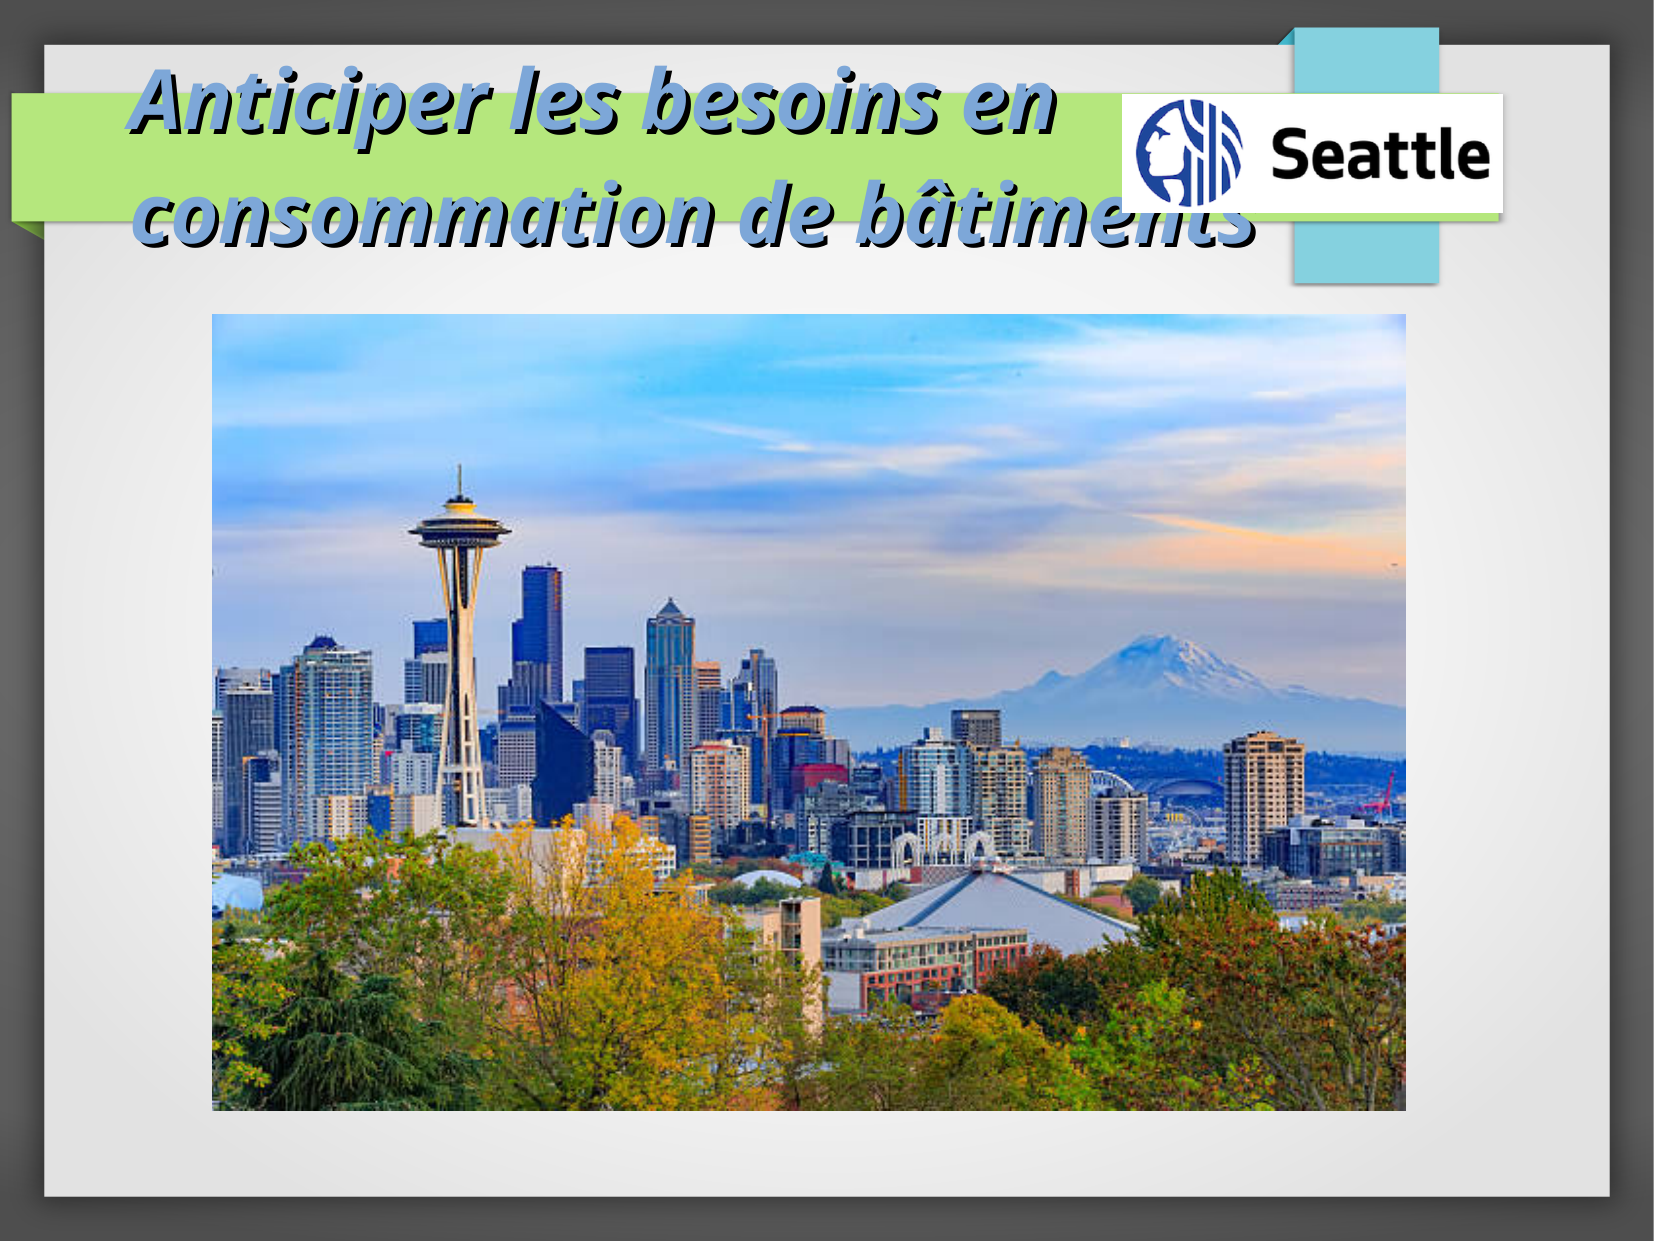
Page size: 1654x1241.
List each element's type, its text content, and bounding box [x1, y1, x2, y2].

title Anticiper les besoins en consommation de bâtiments [129, 70, 1312, 238]
picture [0, 0, 1654, 1241]
